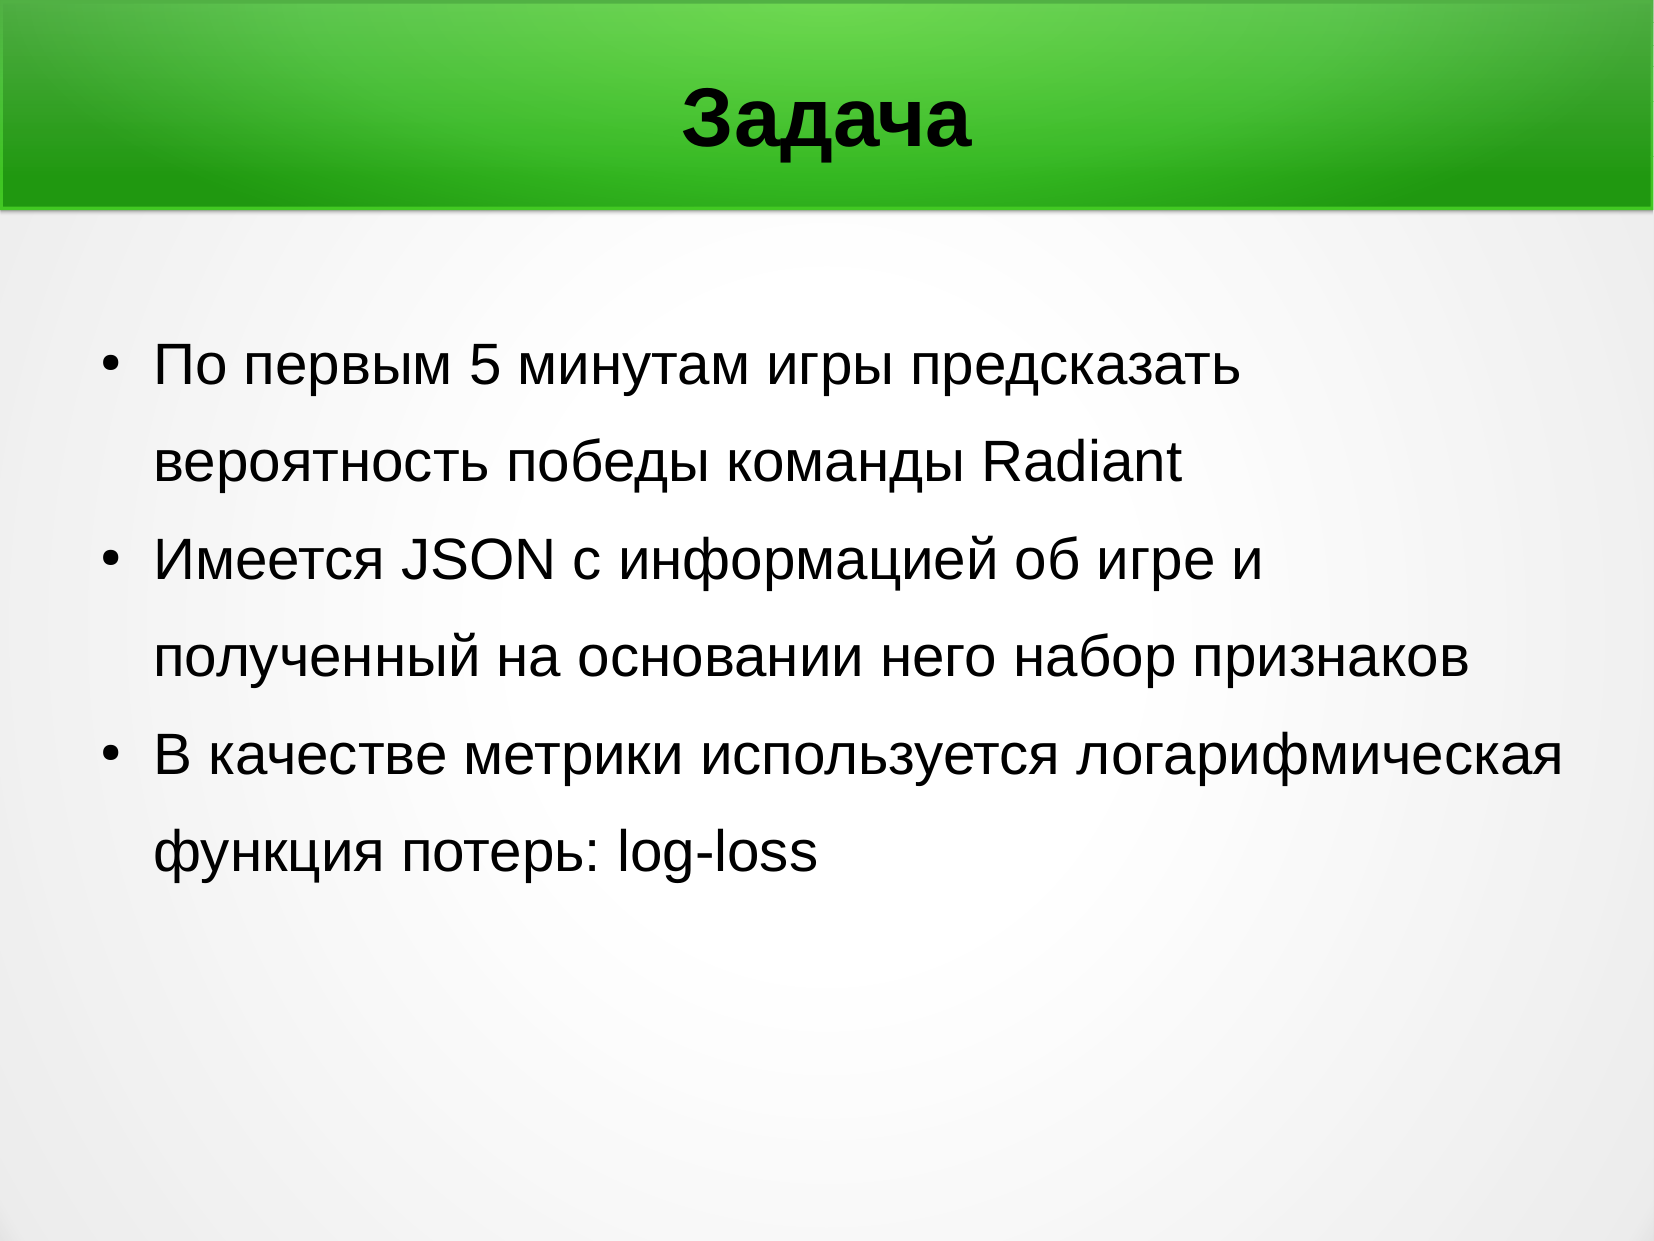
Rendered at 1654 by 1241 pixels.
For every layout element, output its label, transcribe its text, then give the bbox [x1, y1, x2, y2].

title Задача [82, 47, 1571, 189]
list По первым 5 минутам игры предсказать вероятность победы команды Radiant Имеется JSON с информацией об игре и полученный на основании него набор признаков В качестве метрики используется логарифмическая функция потерь: log-loss [82, 299, 1571, 1019]
